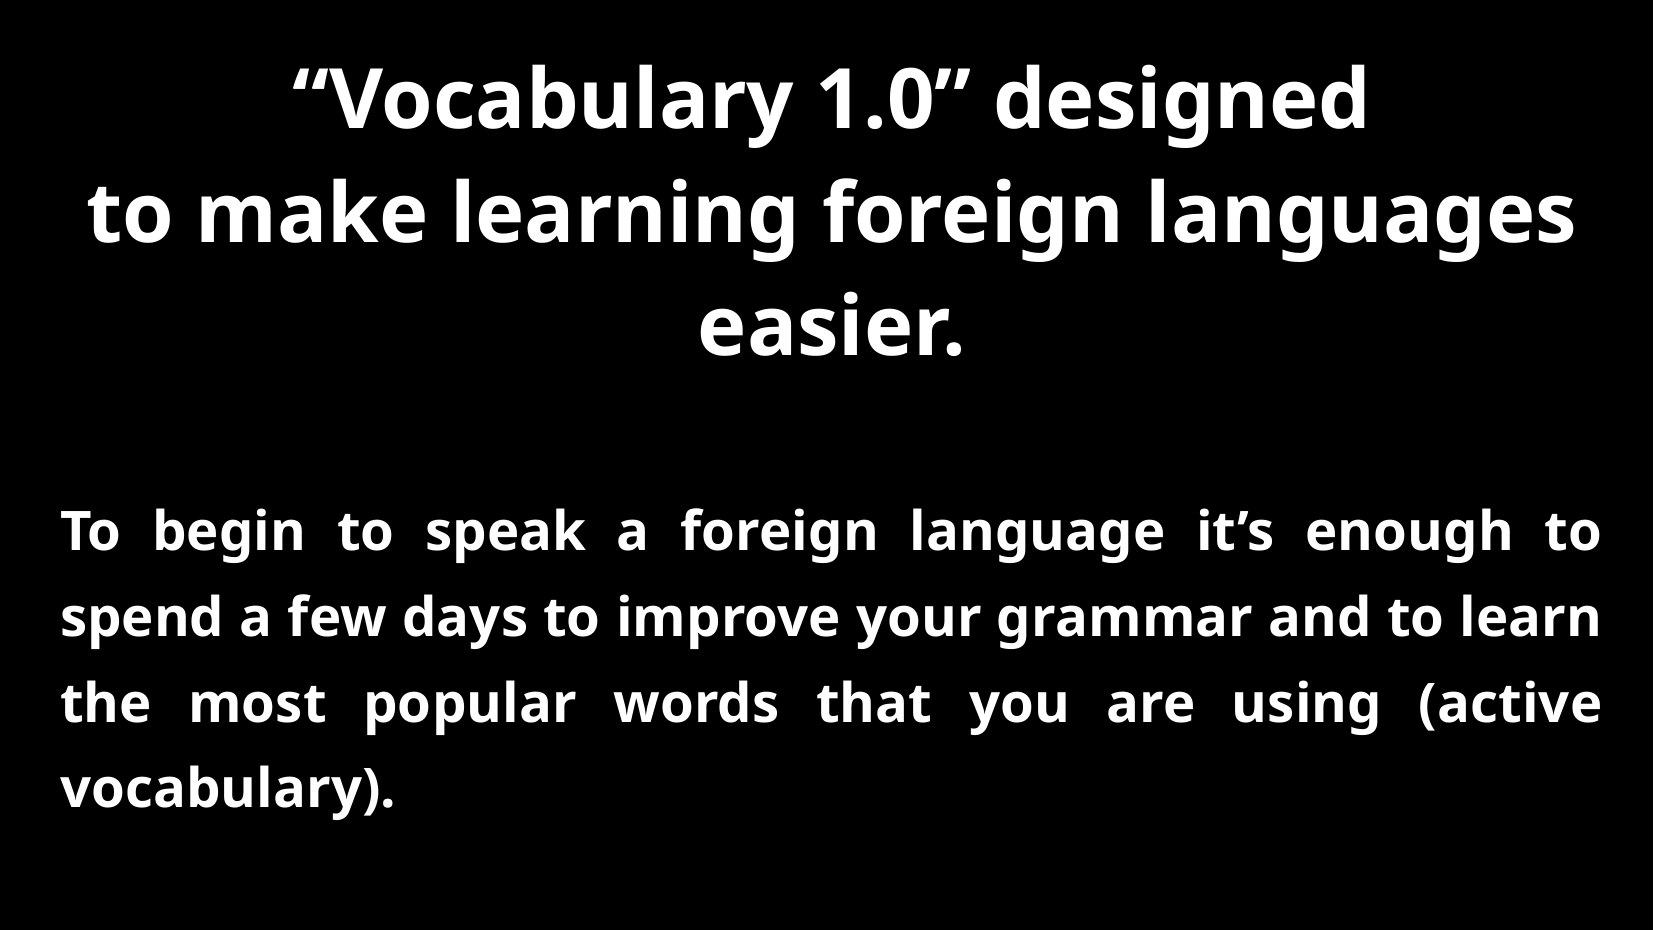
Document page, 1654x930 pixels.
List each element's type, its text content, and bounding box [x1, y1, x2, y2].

title “Vocabulary 1.0” designed to make learning foreign languages easier. [44, 44, 1620, 375]
list To begin to speak a foreign language it’s enough to spend a few days to improve your grammar and to learn the most popular words that you are using (active vocabulary). [59, 479, 1605, 825]
